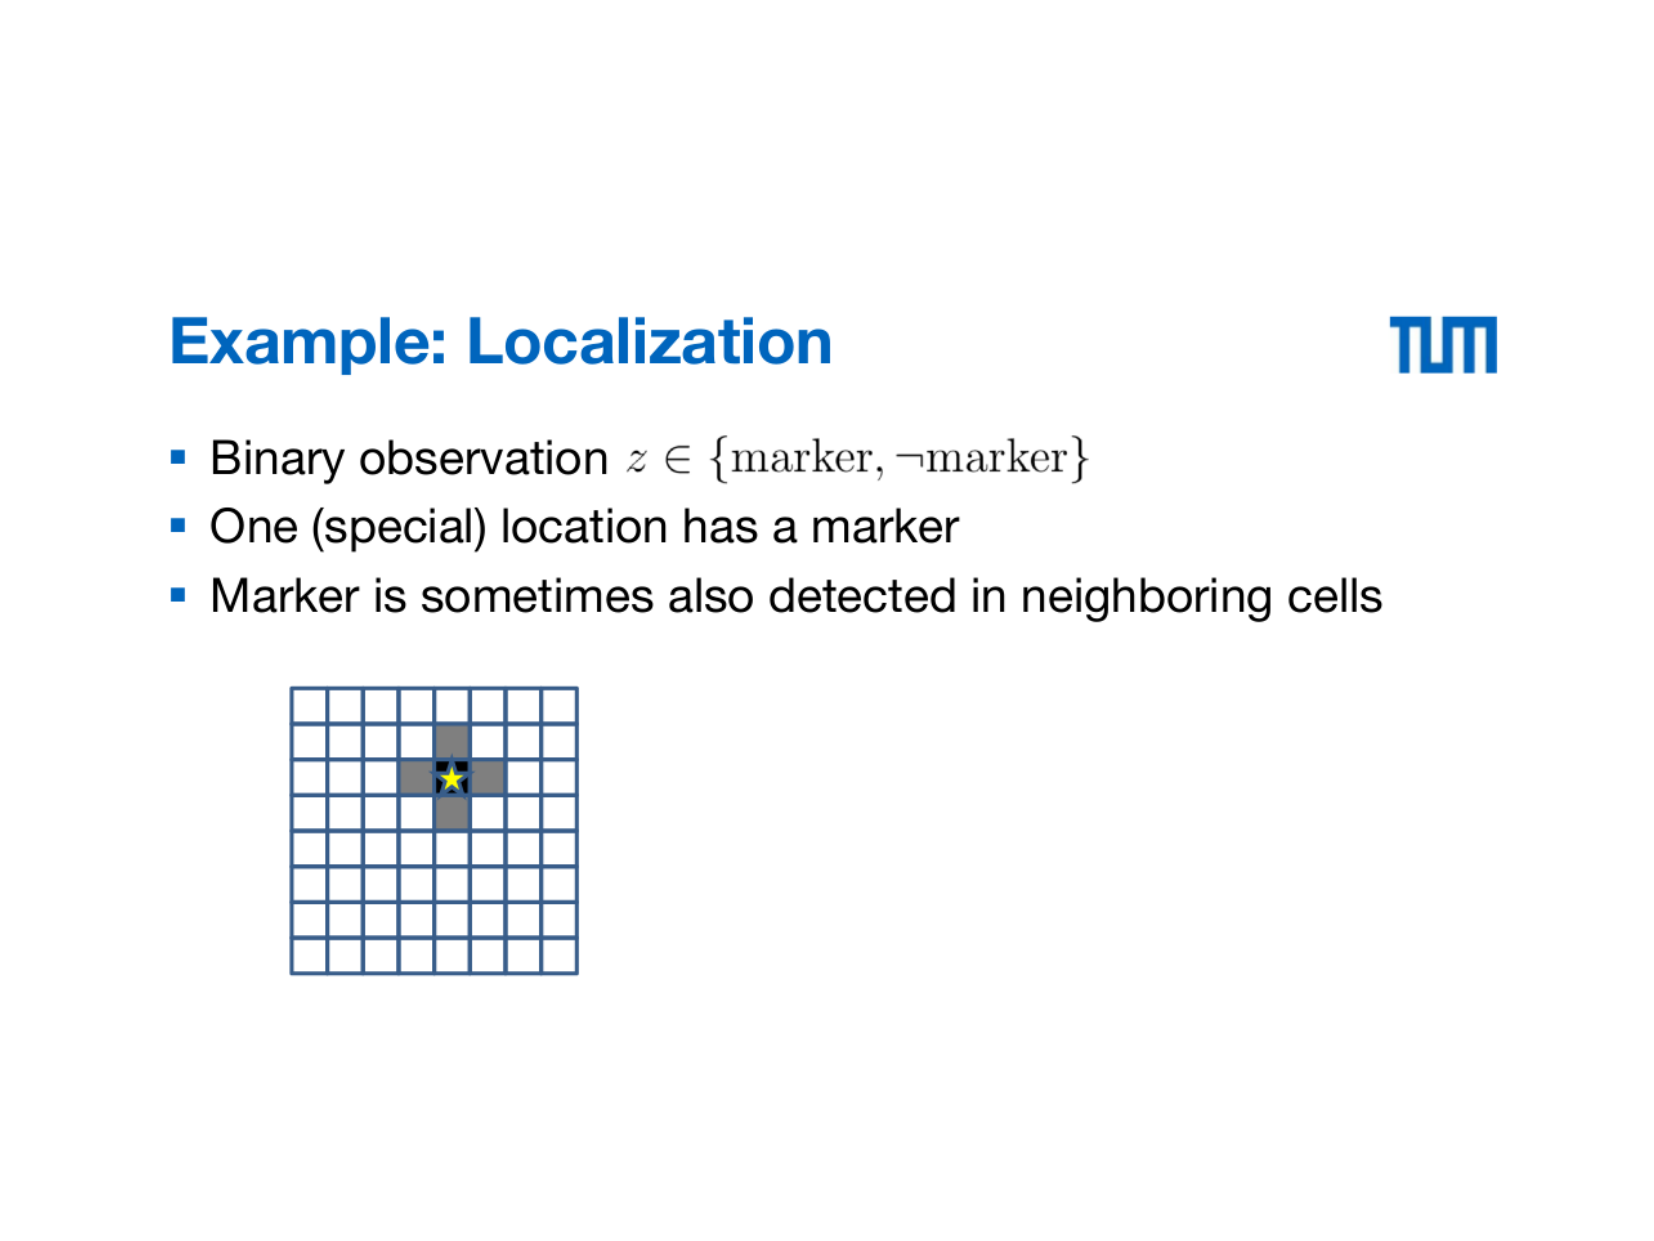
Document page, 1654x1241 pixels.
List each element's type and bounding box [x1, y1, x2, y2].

picture [113, 290, 1541, 1010]
